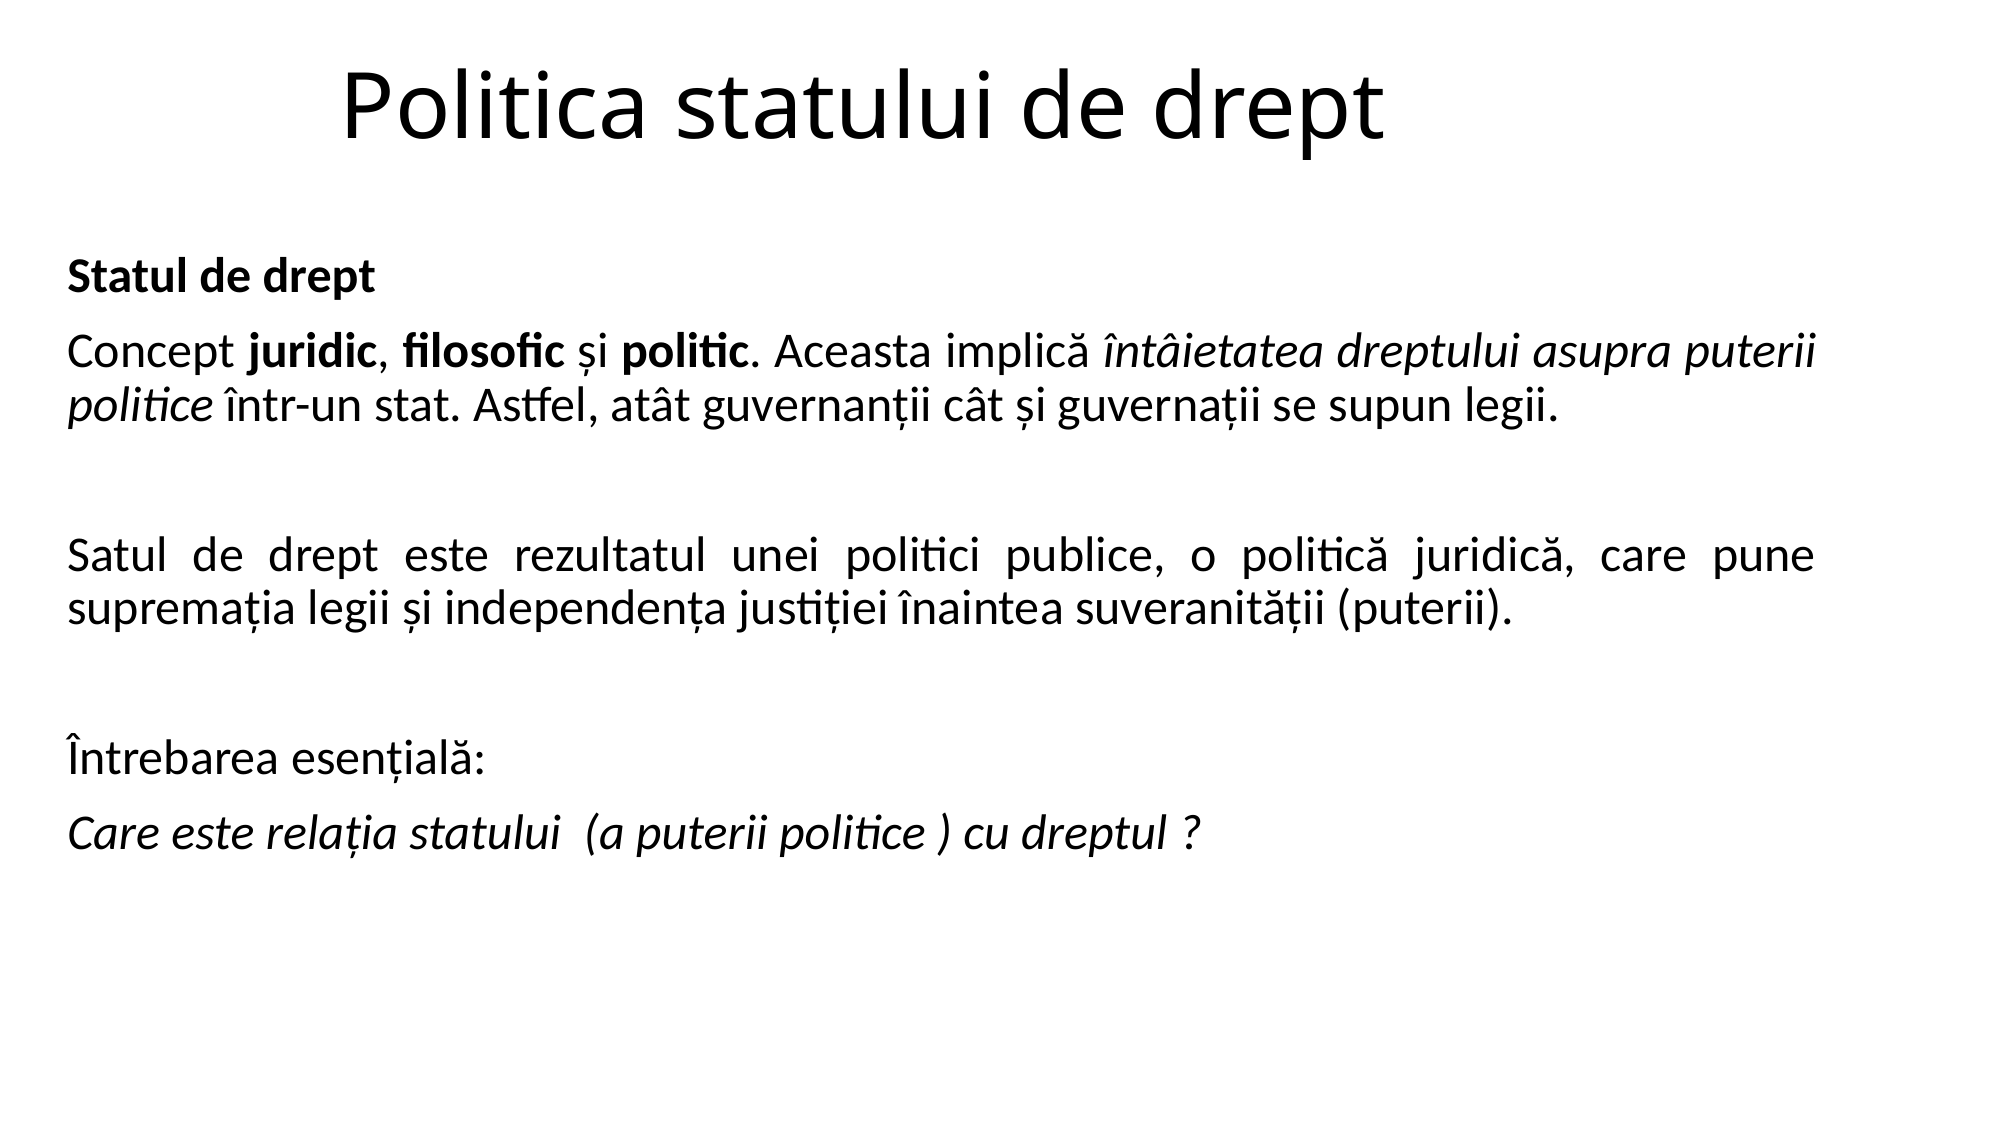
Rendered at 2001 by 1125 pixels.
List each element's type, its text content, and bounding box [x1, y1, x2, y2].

list Statul de drept Concept juridic, filosofic și politic. Aceasta implică întâietatea dreptului asupra puterii politice într-un stat. Astfel, atât guvernanții cât și guvernații se supun legii. Satul de drept este rezultatul unei politici publice, o politică juridică, care pune supremația legii și independența justiției înaintea suveranității (puterii). Întrebarea esențială: Care este relația statului (a puterii politice ) cu dreptul ? [52, 241, 1848, 1014]
title Politica statului de drept [324, 45, 1675, 173]
